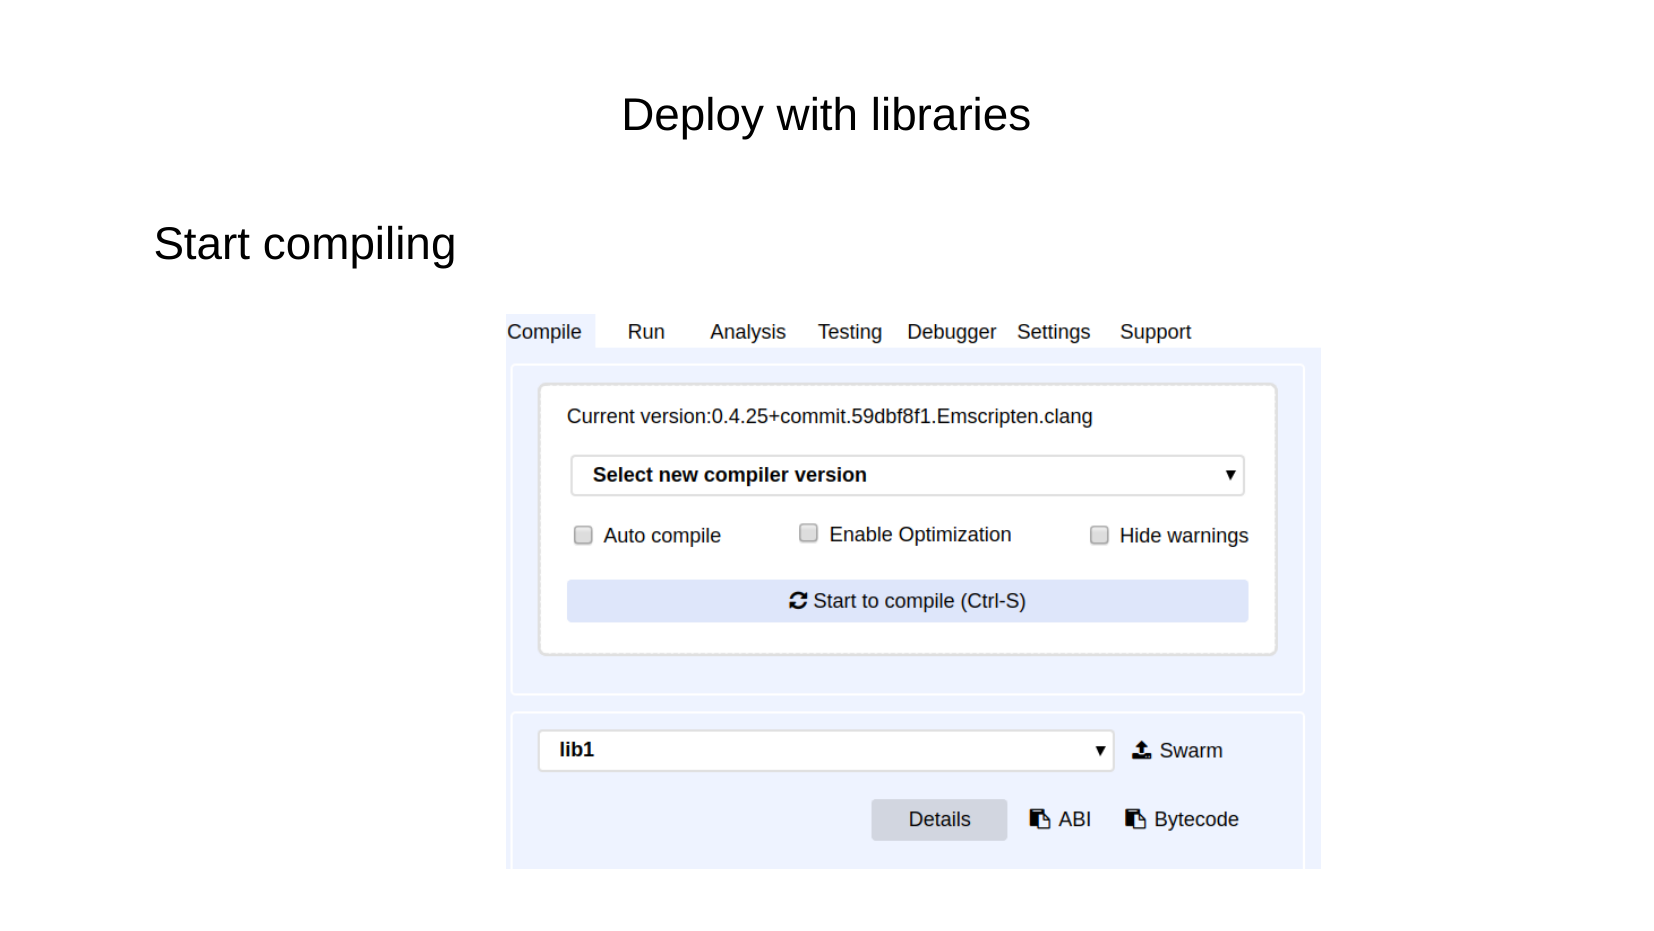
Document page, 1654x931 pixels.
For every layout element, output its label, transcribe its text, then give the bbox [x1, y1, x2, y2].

title Deploy with libraries [82, 37, 1571, 193]
picture [506, 314, 1321, 869]
list Start compiling [82, 217, 1571, 758]
